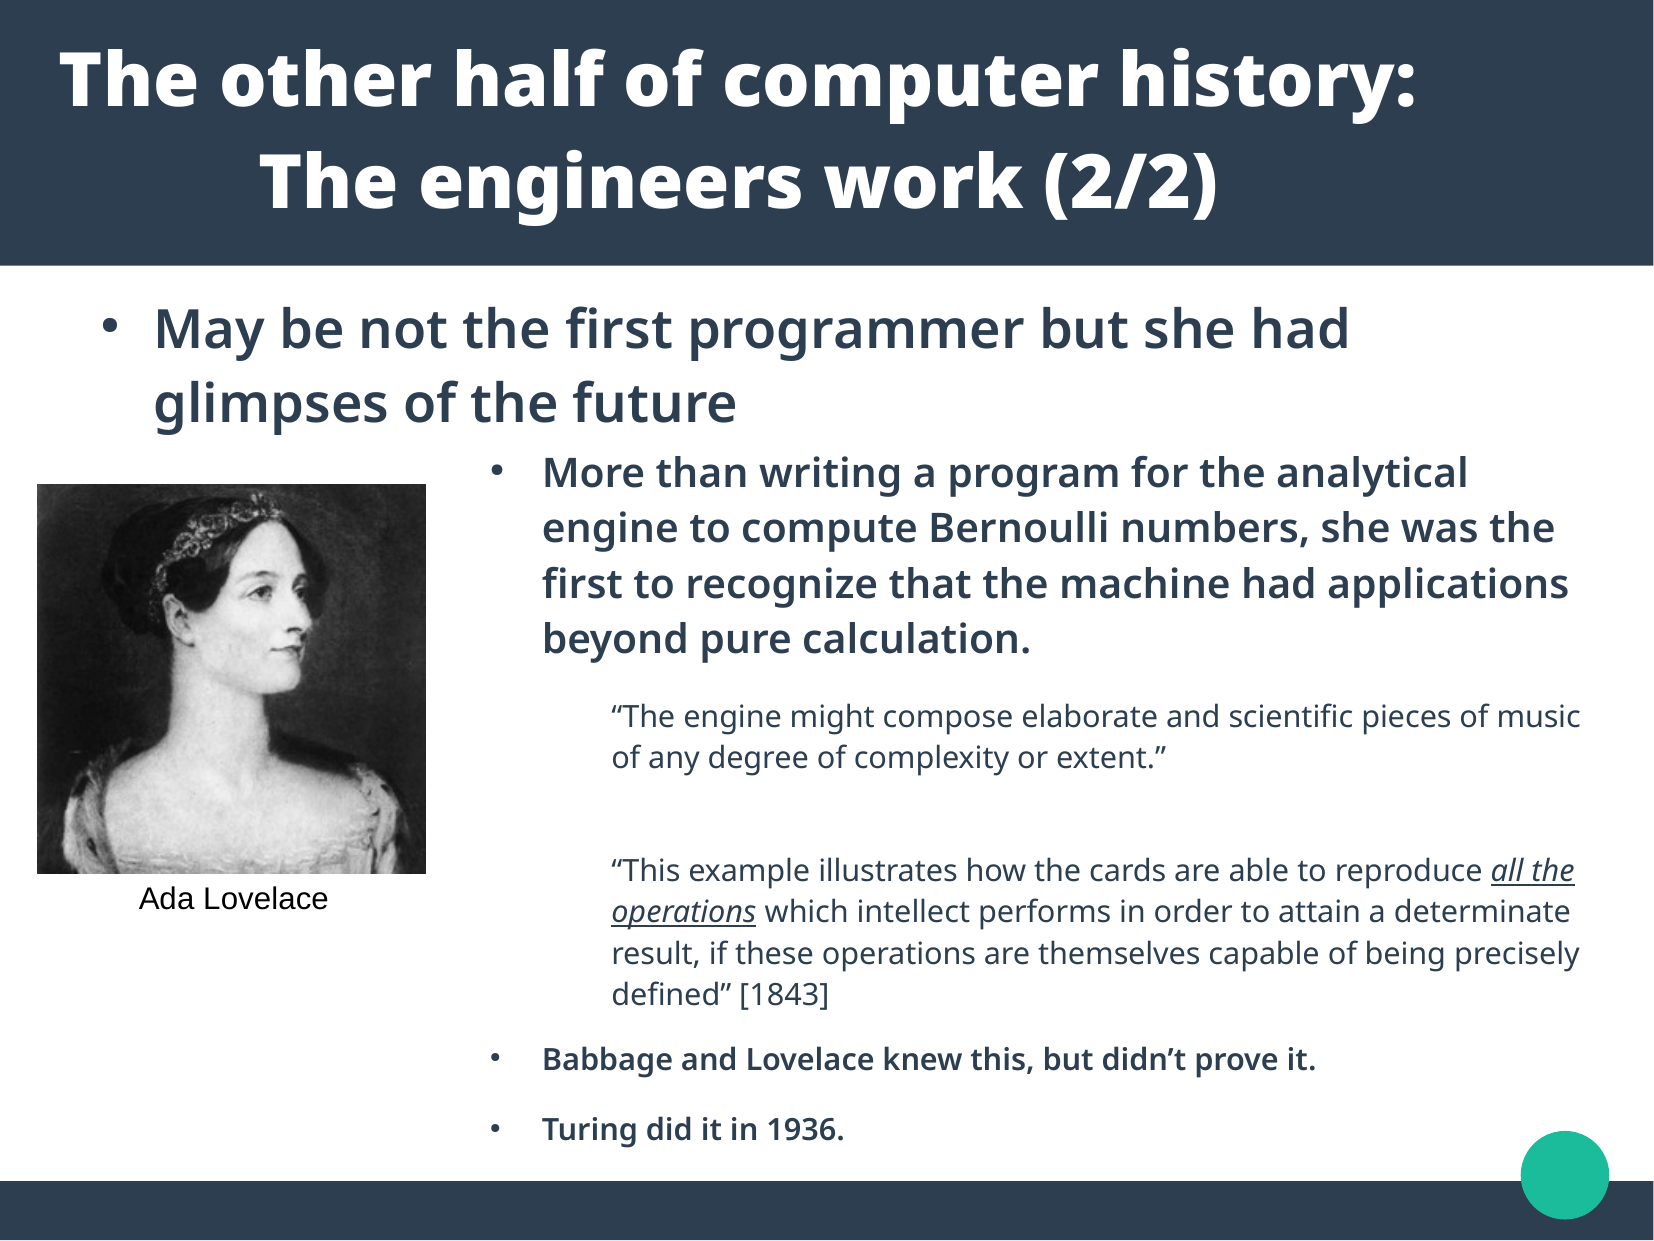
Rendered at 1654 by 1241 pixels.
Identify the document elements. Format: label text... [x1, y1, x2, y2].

list May be not the first programmer but she had glimpses of the future [82, 290, 1571, 461]
text_box Ada Lovelace [124, 874, 345, 924]
title The other half of computer history: The engineers work (2/2) [59, 49, 1595, 207]
picture [37, 484, 426, 875]
list More than writing a program for the analytical engine to compute Bernoulli numbers, she was the first to recognize that the machine had applications beyond pure calculation. “The engine might compose elaborate and scientific pieces of music of any degree of complexity or extent.” “This example illustrates how the cards are able to reproduce all the operations which intellect performs in order to attain a determinate result, if these operations are themselves capable of being precisely defined” [1843] Babbage and Lovelace knew this, but didn’t prove it. Turing did it in 1936. [472, 443, 1595, 1158]
